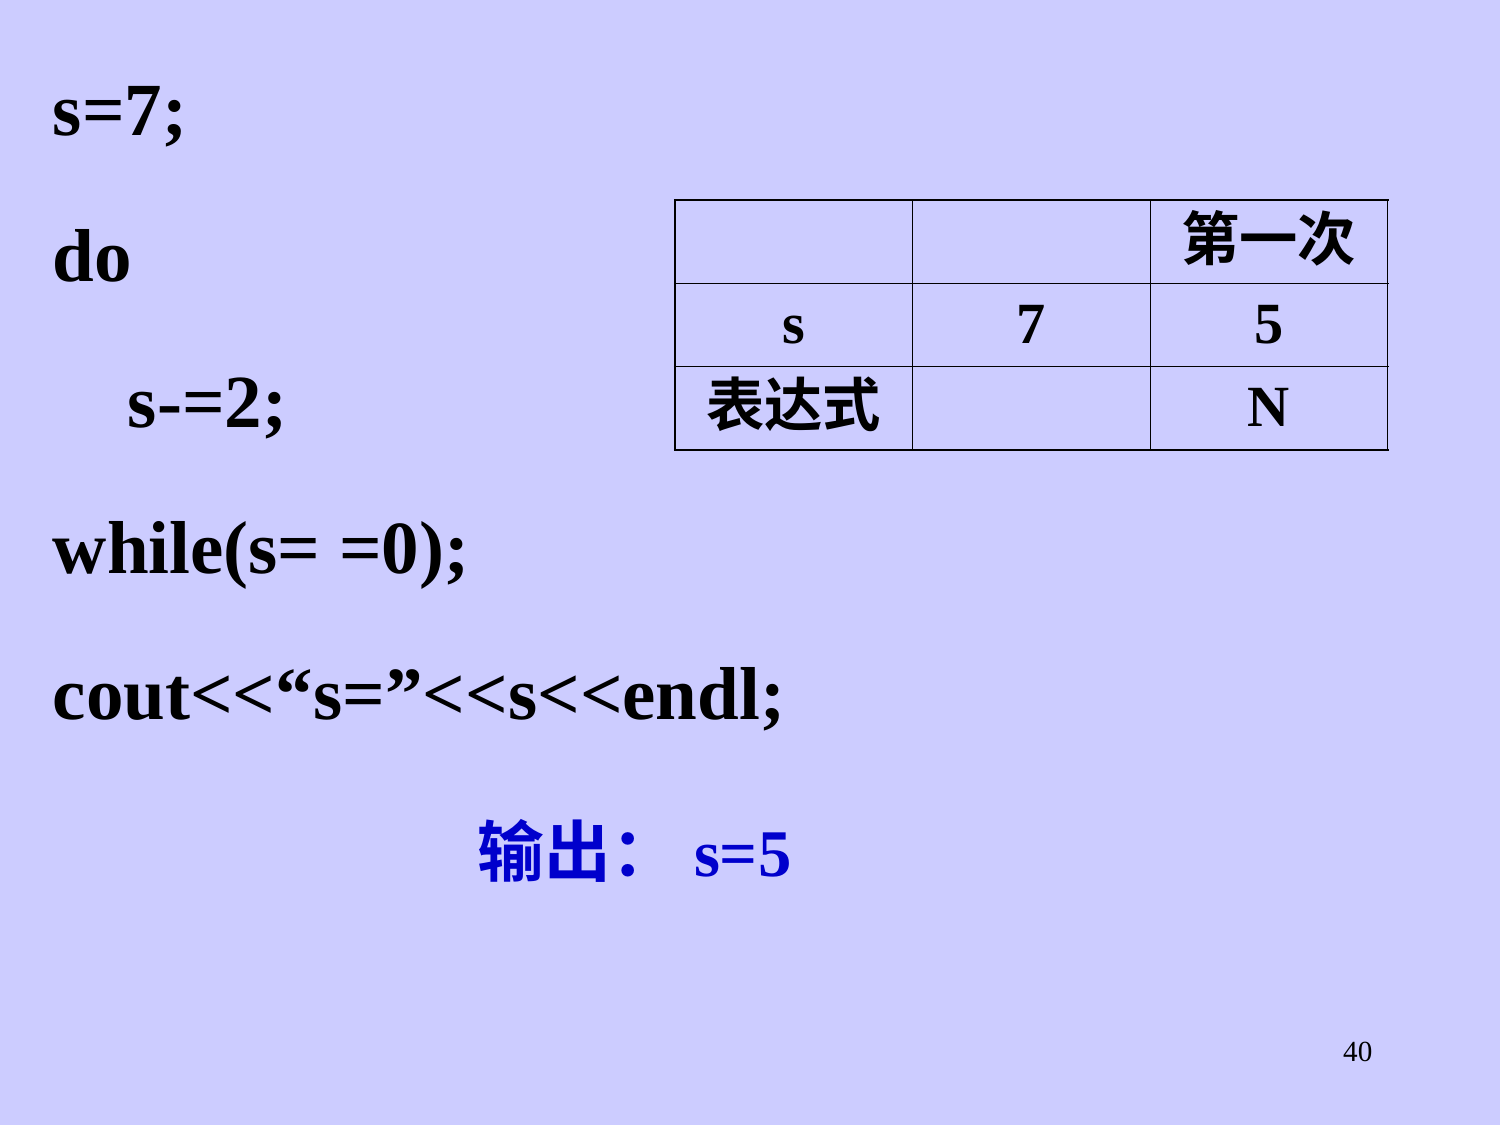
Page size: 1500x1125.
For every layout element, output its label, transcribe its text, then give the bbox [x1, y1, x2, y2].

table_cell s [676, 284, 912, 366]
text_box <编号> [1074, 1025, 1388, 1101]
table_header 第一次 [1151, 201, 1387, 283]
table_cell 7 [913, 284, 1150, 366]
table_cell [913, 367, 1150, 449]
table_header [913, 201, 1150, 283]
table_cell 5 [1151, 284, 1387, 366]
table_cell N [1151, 367, 1387, 449]
table_header [676, 201, 912, 283]
text_box s=7; do s-=2; while(s= =0); cout<<“s=”<<s<<endl; [49, 49, 1038, 737]
table_cell 表达式 [676, 367, 912, 449]
text_box 输出：s=5 [474, 800, 1001, 892]
